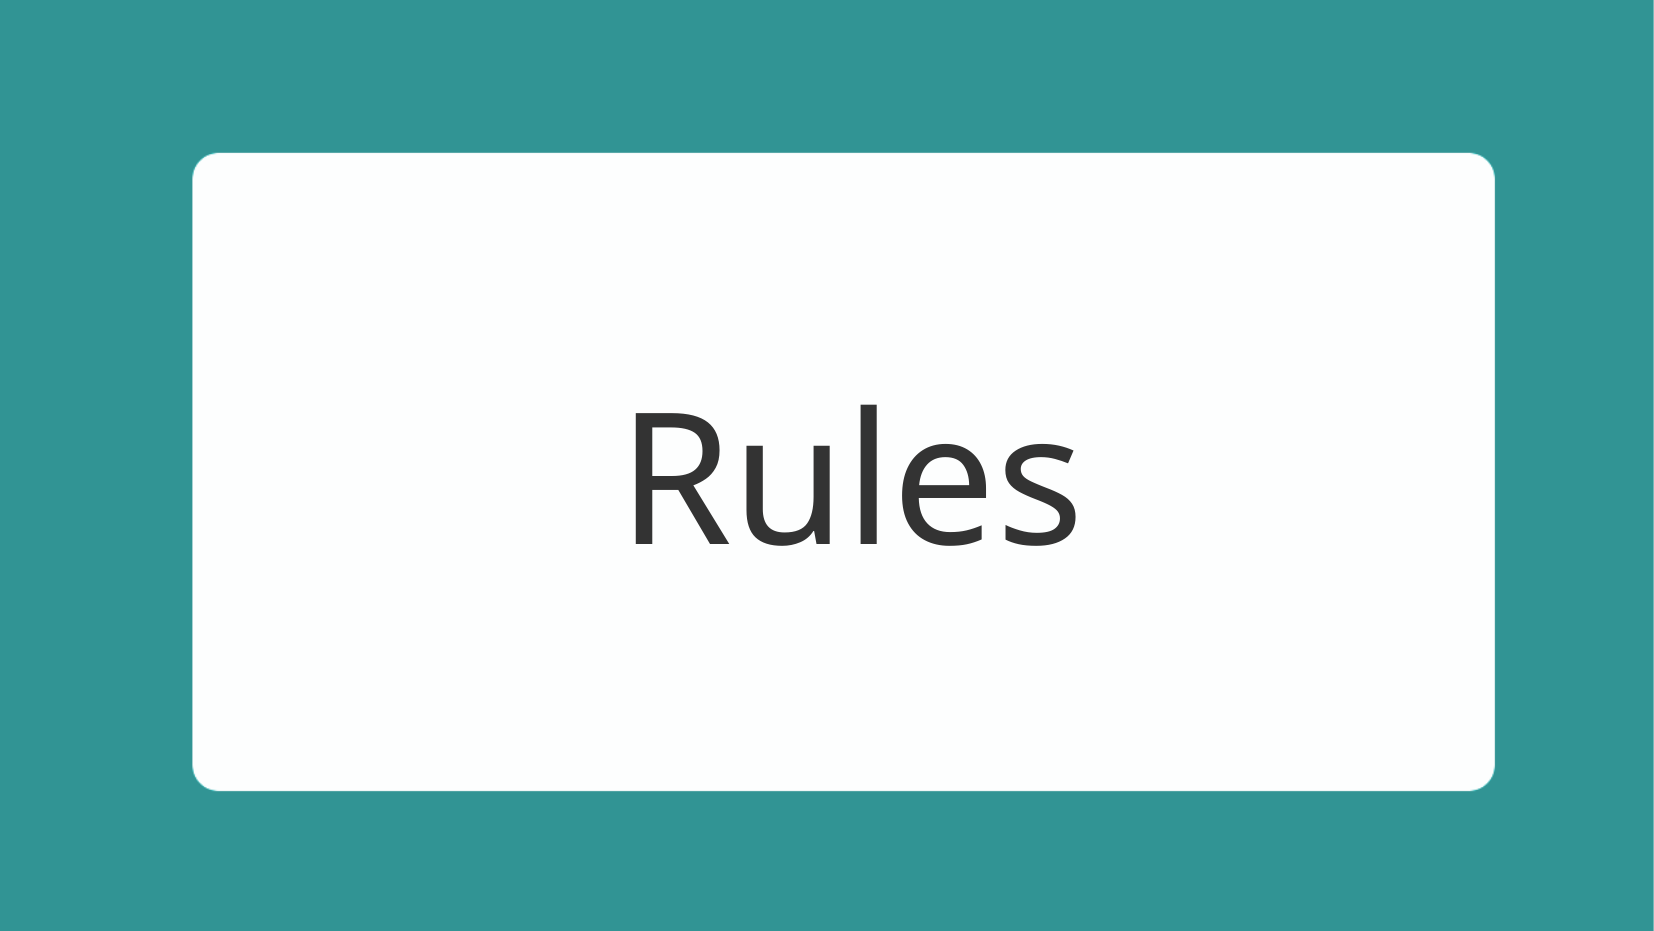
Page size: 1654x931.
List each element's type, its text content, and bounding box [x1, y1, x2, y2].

title Rules [226, 172, 1477, 773]
picture [0, 0, 1654, 931]
